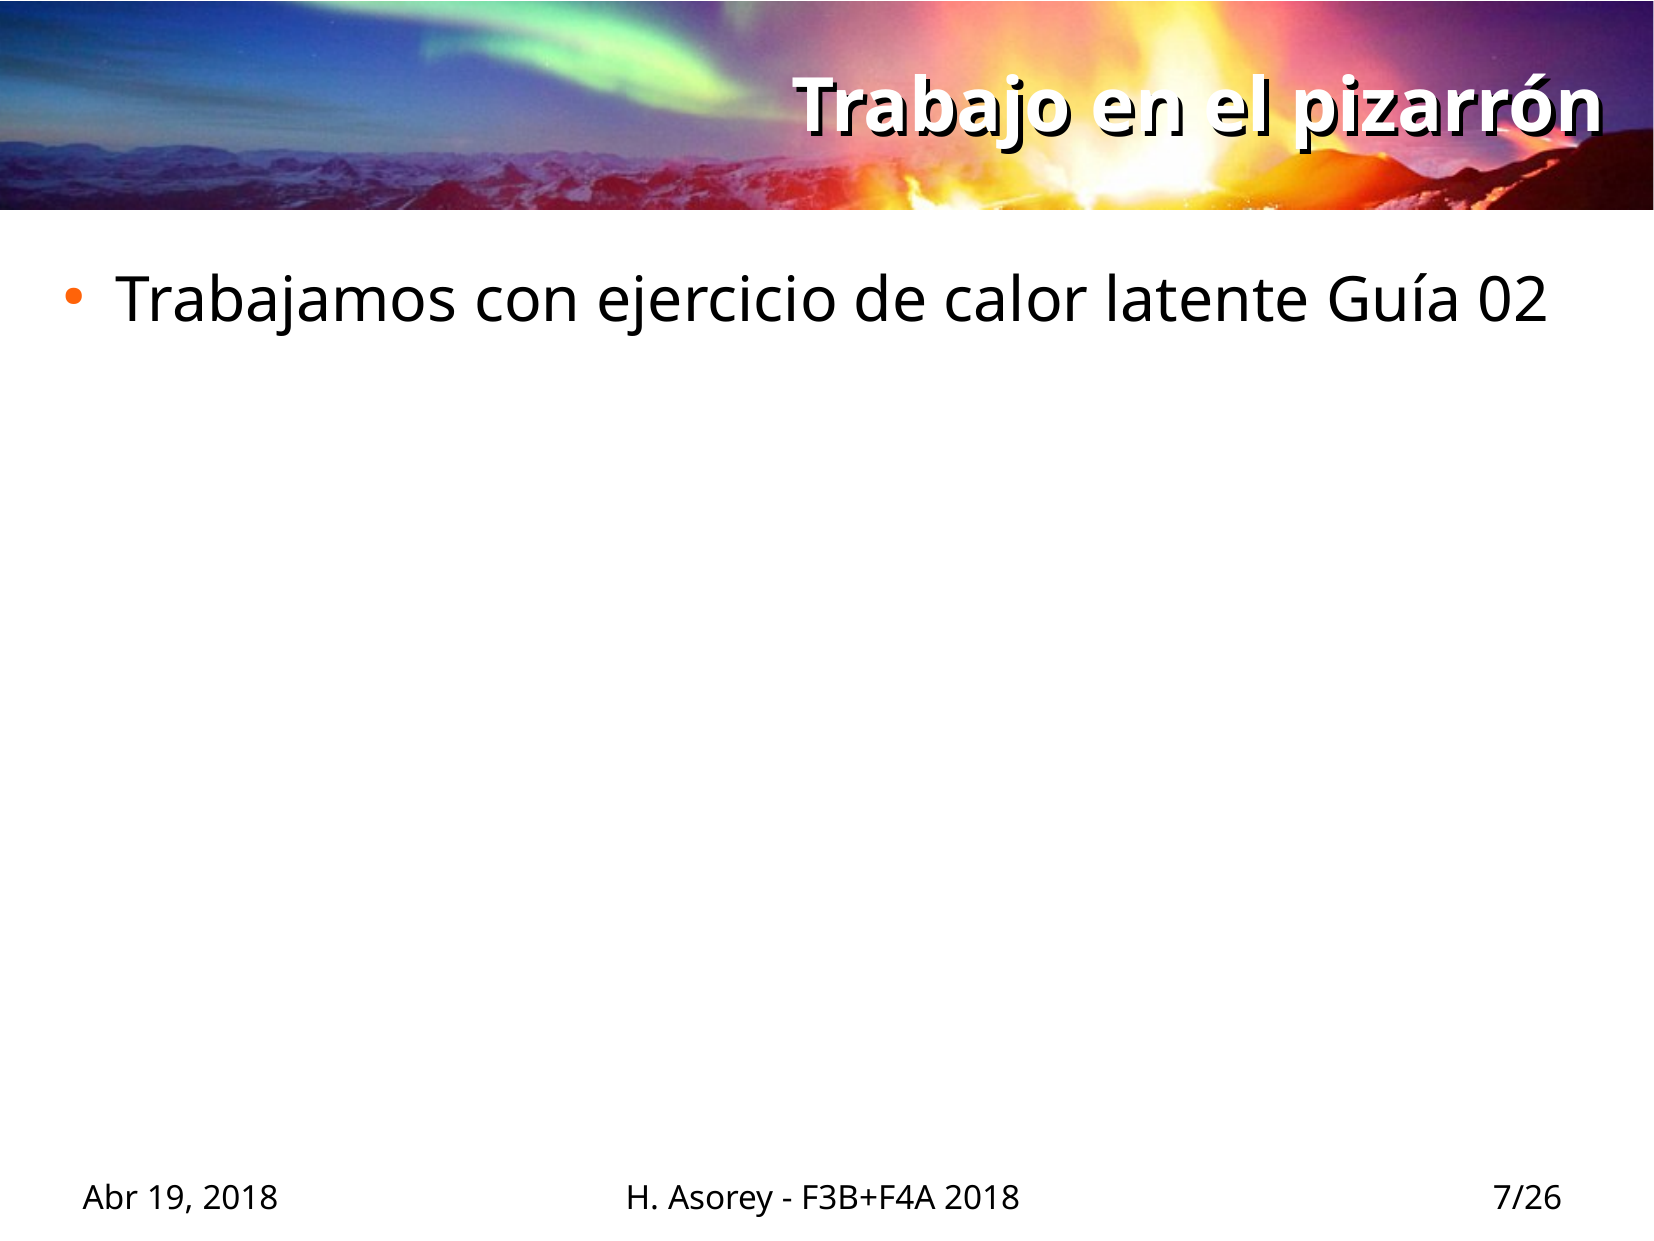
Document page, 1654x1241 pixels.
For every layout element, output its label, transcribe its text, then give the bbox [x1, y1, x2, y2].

list Trabajamos con ejercicio de calor latente Guía 02 [45, 255, 1606, 1156]
picture [0, 1, 1654, 210]
title Trabajo en el pizarrón [45, 15, 1606, 191]
